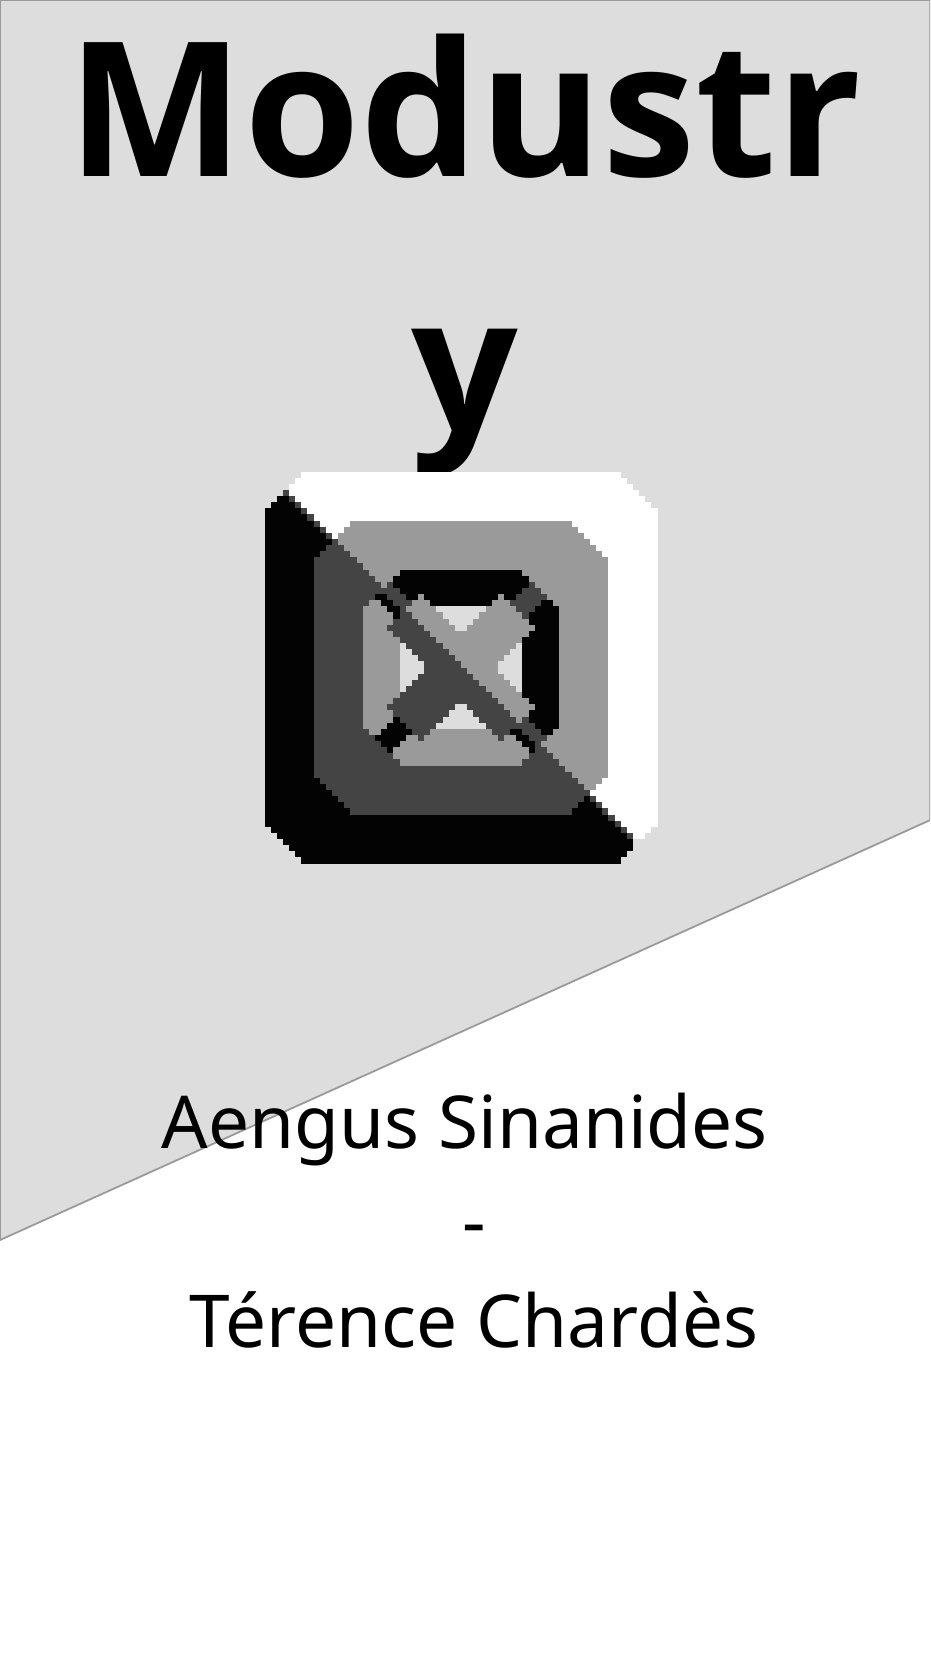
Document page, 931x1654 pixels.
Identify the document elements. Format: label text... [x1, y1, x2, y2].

text_box Aengus Sinanides - Térence Chardès Lycée de l’Élorn [62, 1062, 868, 1610]
picture [265, 472, 658, 864]
title Modustry [46, 49, 884, 414]
